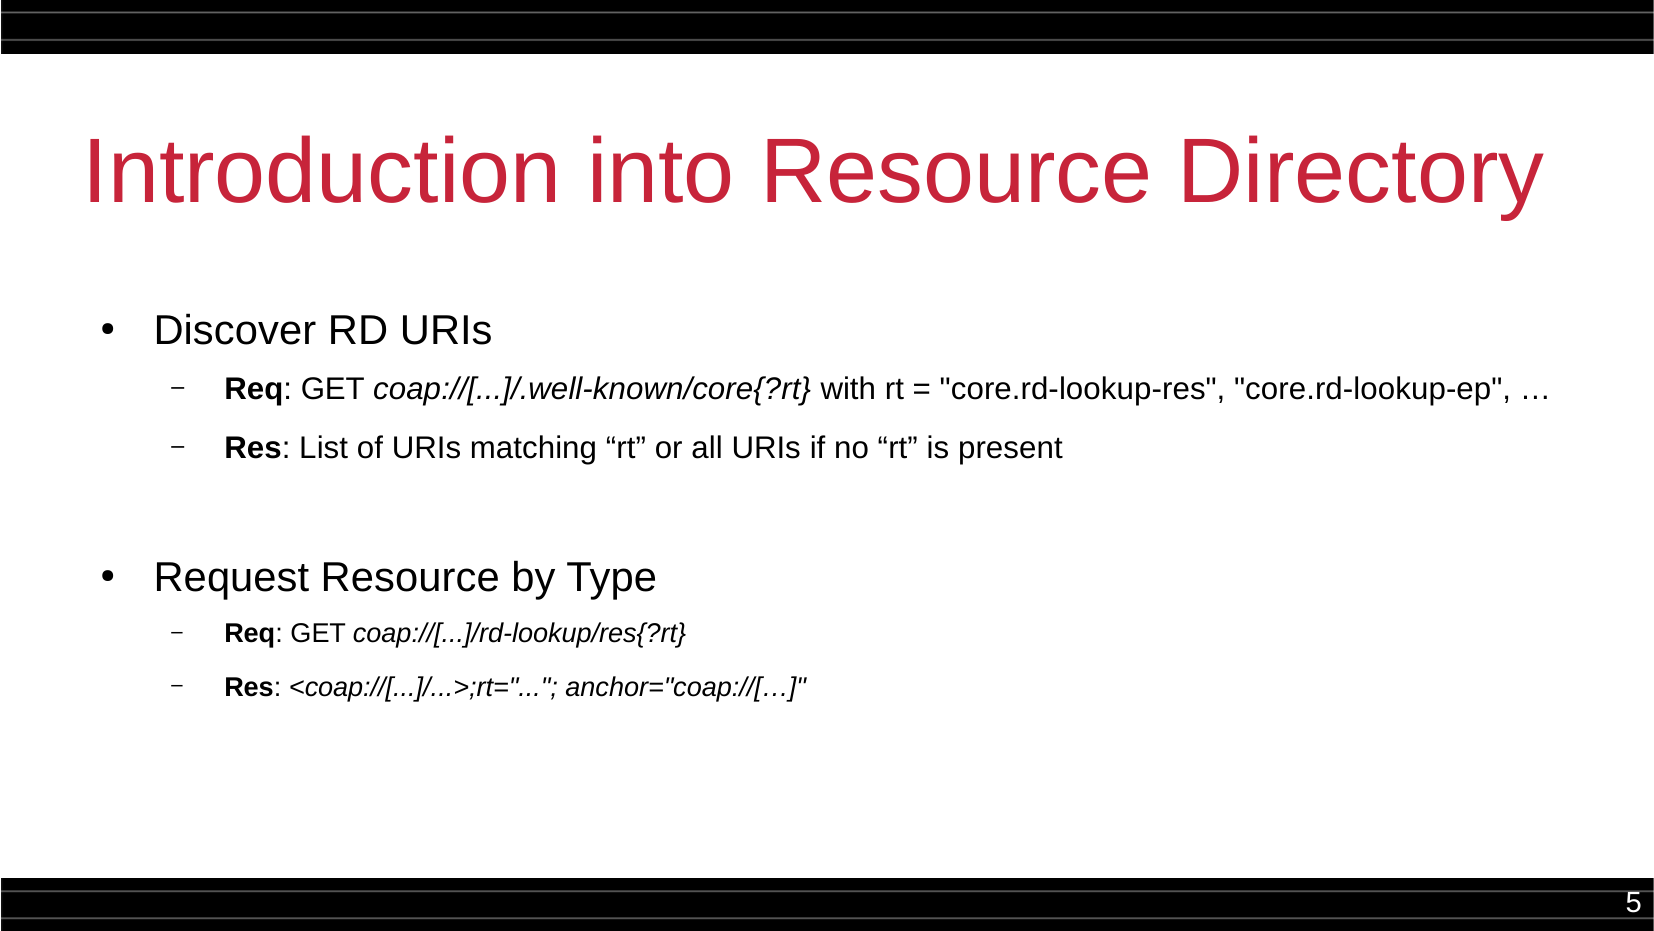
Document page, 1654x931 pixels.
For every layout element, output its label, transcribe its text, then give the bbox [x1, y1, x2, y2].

list Discover RD URIs Req: GET coap://[...]/.well-known/core{?rt} with rt = "core.rd-lookup-res", "core.rd-lookup-ep", … Res: List of URIs matching “rt” or all URIs if no “rt” is present Request Resource by Type Req: GET coap://[...]/rd-lookup/res{?rt} Res: <coap://[...]/...>;rt="..."; anchor="coap://[…]" [82, 242, 1571, 821]
title Introduction into Resource Directory [82, 92, 1571, 242]
picture [1, 0, 1654, 54]
picture [1, 878, 1654, 931]
